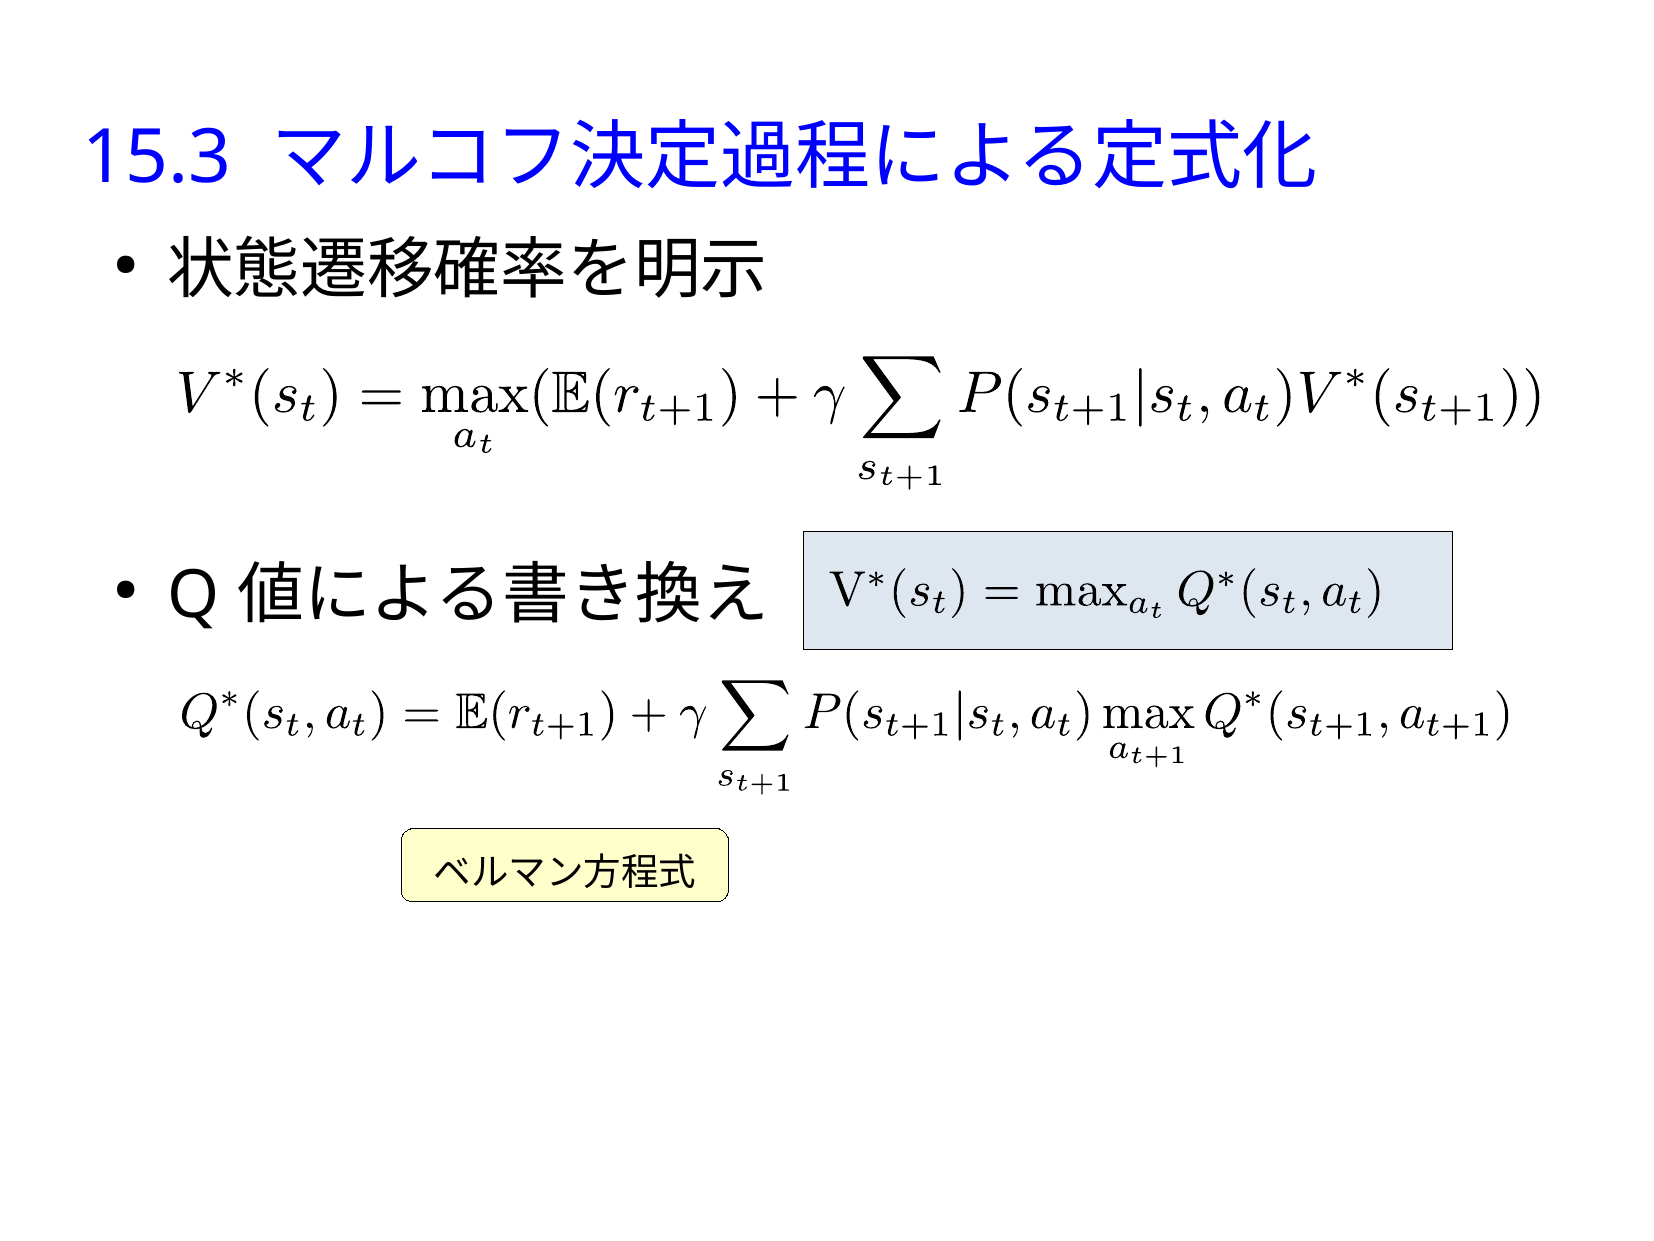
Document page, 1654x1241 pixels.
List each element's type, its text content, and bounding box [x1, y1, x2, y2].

list Q値による書き換え [96, 546, 1356, 667]
text_box [179, 675, 1514, 795]
list 状態遷移確率を明示 [96, 221, 1356, 343]
text_box ベルマン方程式 [401, 828, 729, 902]
text_box [175, 350, 1546, 490]
title 15.3 マルコフ決定過程による定式化 [82, 49, 1571, 257]
text_box [803, 531, 1453, 650]
picture [826, 566, 1382, 621]
